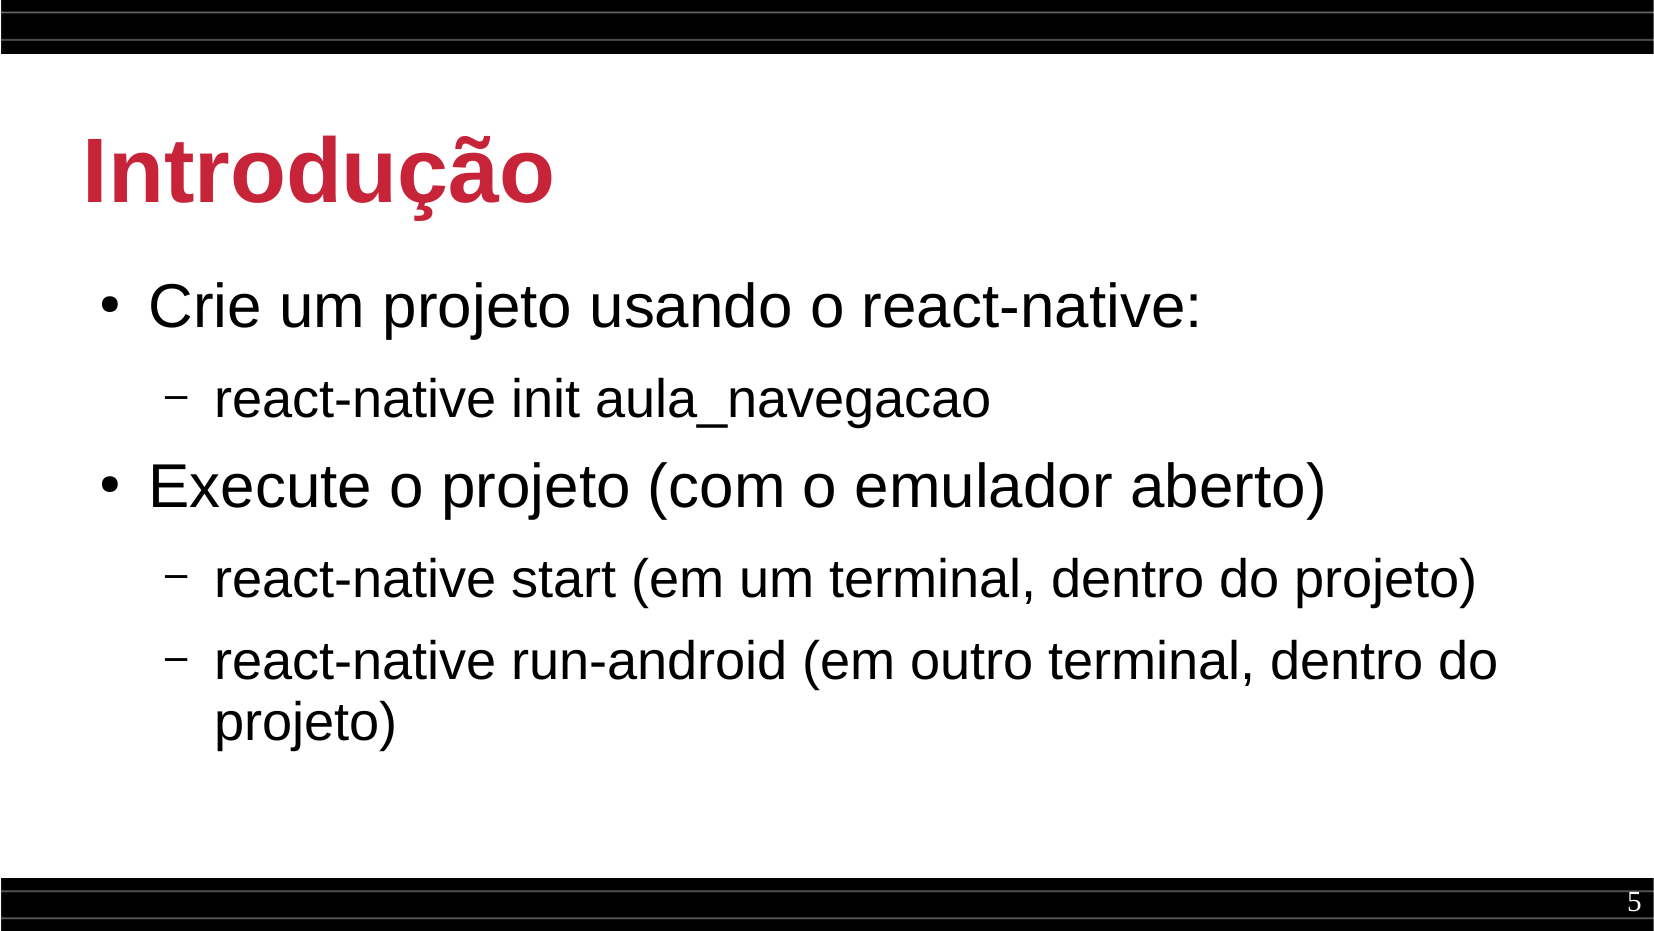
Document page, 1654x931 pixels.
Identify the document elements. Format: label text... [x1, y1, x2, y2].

title Introdução [82, 92, 1571, 249]
picture [1, 878, 1654, 931]
picture [1, 0, 1654, 54]
list Crie um projeto usando o react-native: react-native init aula_navegacao Execute o projeto (com o emulador aberto) react-native start (em um terminal, dentro do projeto) react-native run-android (em outro terminal, dentro do projeto) [82, 271, 1571, 758]
